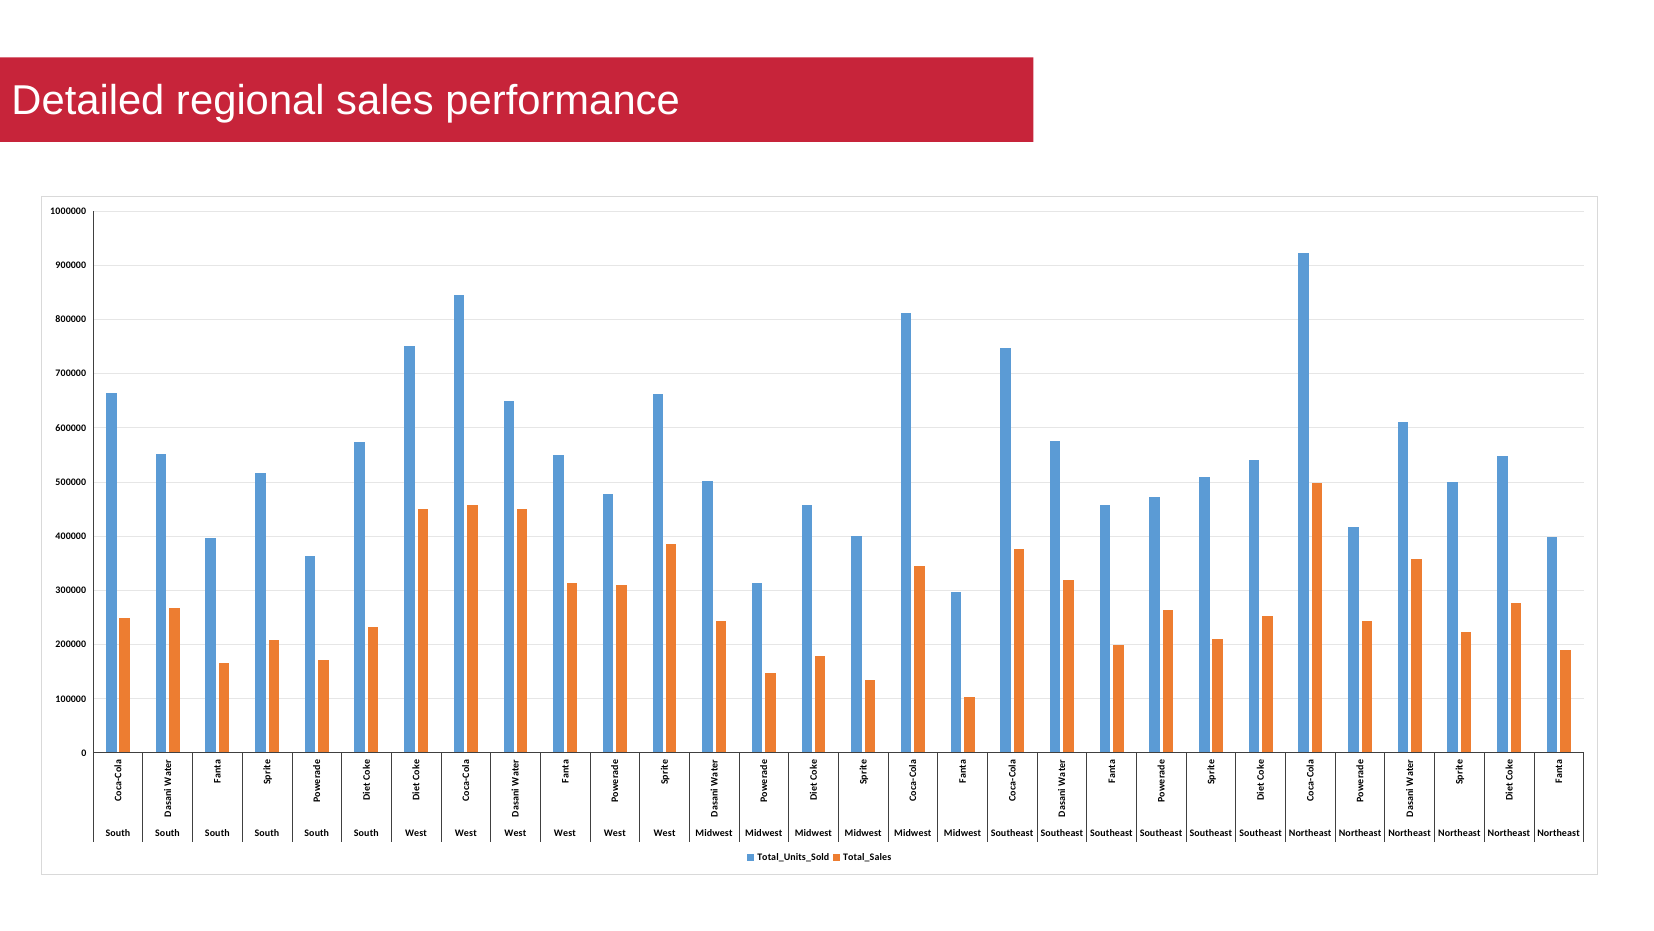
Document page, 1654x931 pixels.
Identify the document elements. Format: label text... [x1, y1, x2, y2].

picture [40, 196, 1601, 875]
title Detailed regional sales performance [0, 57, 1034, 142]
